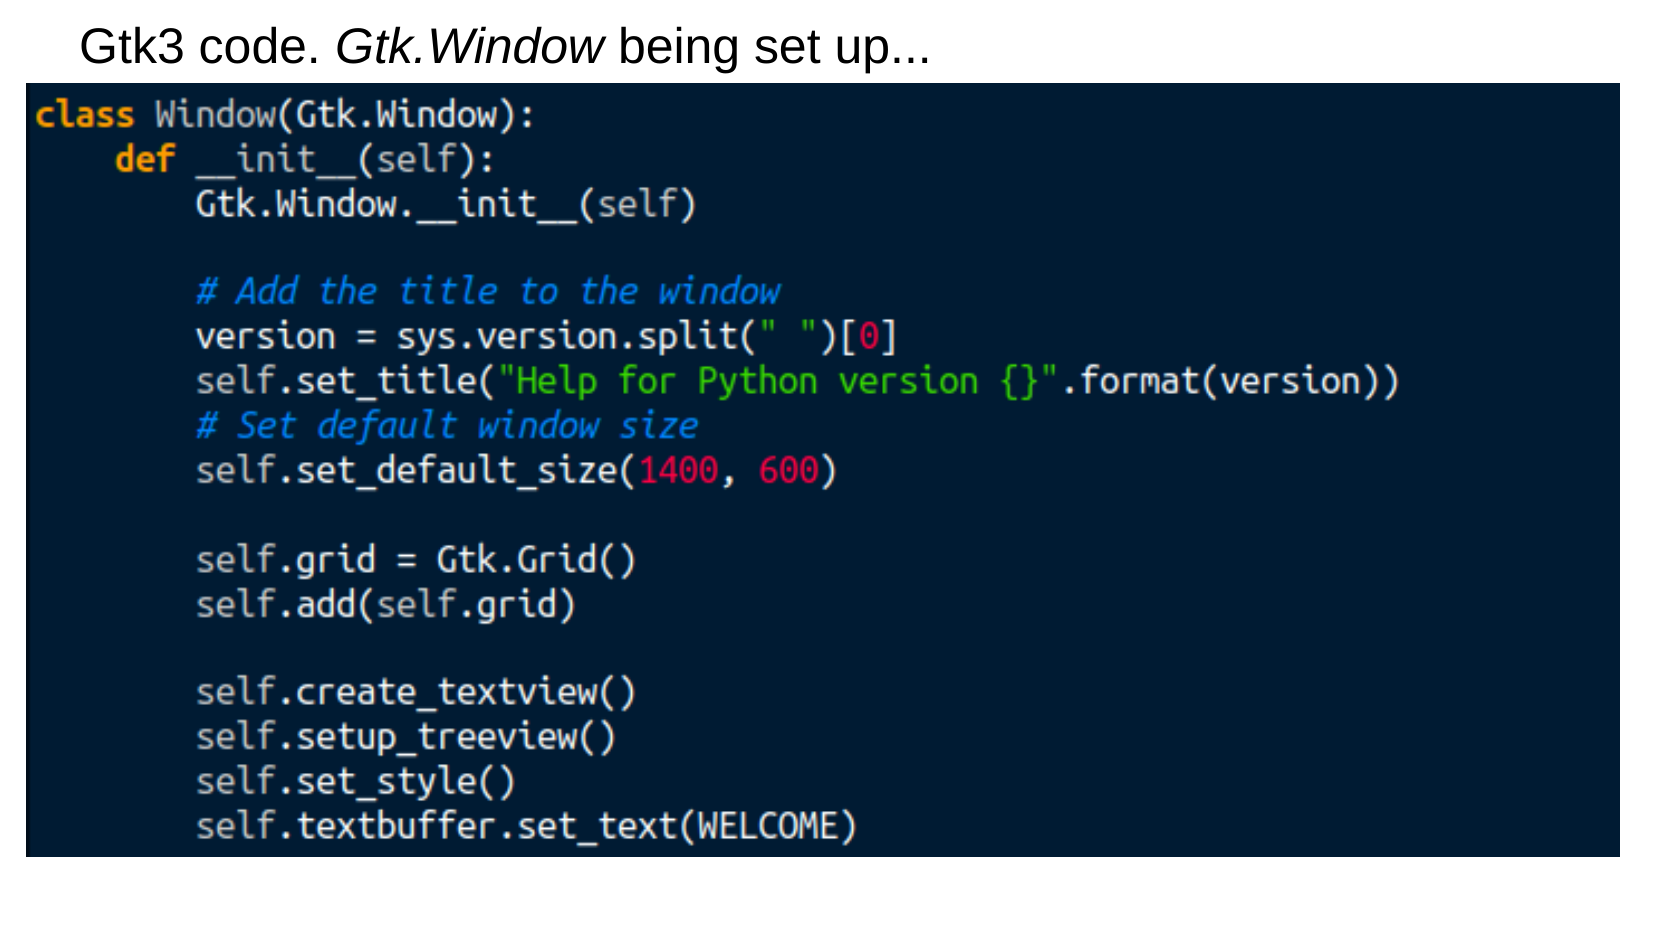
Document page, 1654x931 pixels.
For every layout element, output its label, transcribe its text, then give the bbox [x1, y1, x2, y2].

list Gtk3 code. Gtk.Window being set up... [79, 18, 1568, 83]
picture [26, 83, 1620, 857]
